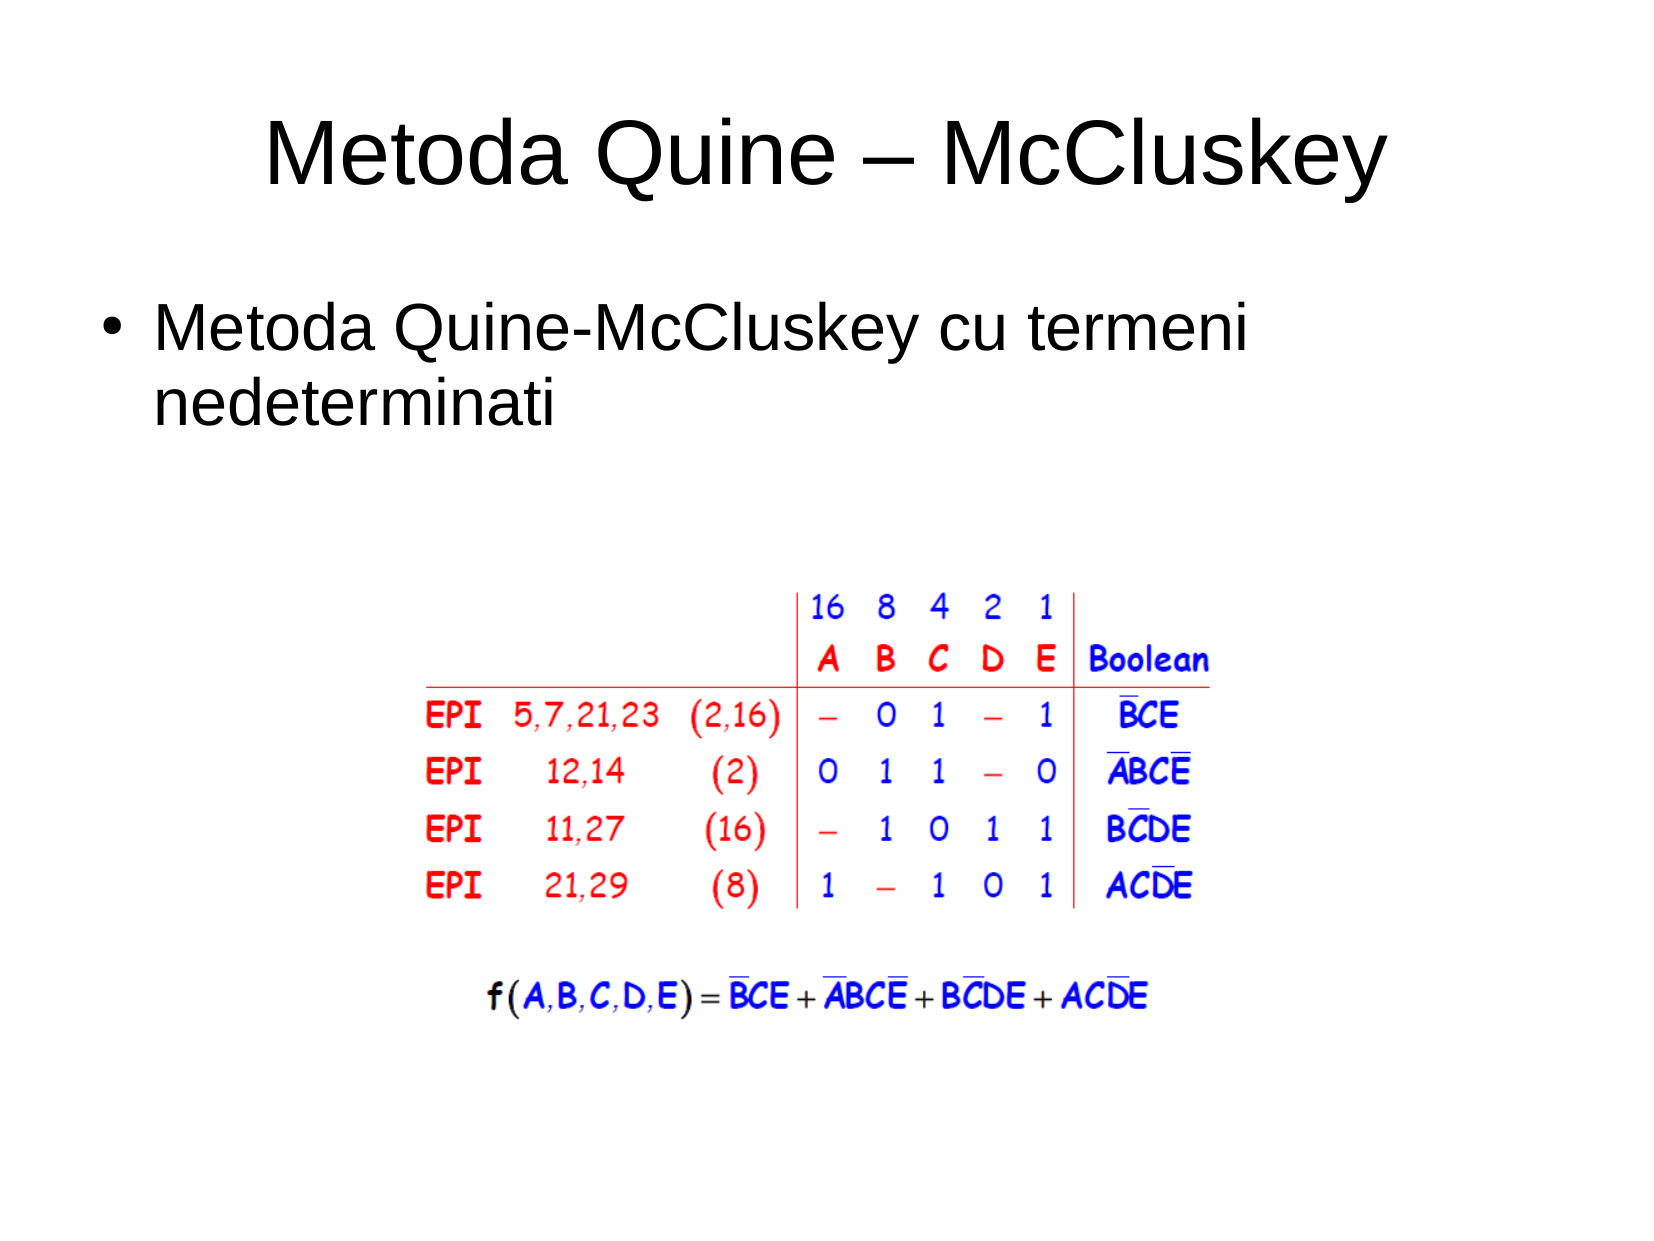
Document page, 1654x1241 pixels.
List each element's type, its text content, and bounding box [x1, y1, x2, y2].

list Metoda Quine-McCluskey cu termeni nedeterminati [82, 290, 1571, 1010]
picture [405, 569, 1246, 1024]
title Metoda Quine – McCluskey [82, 49, 1571, 257]
